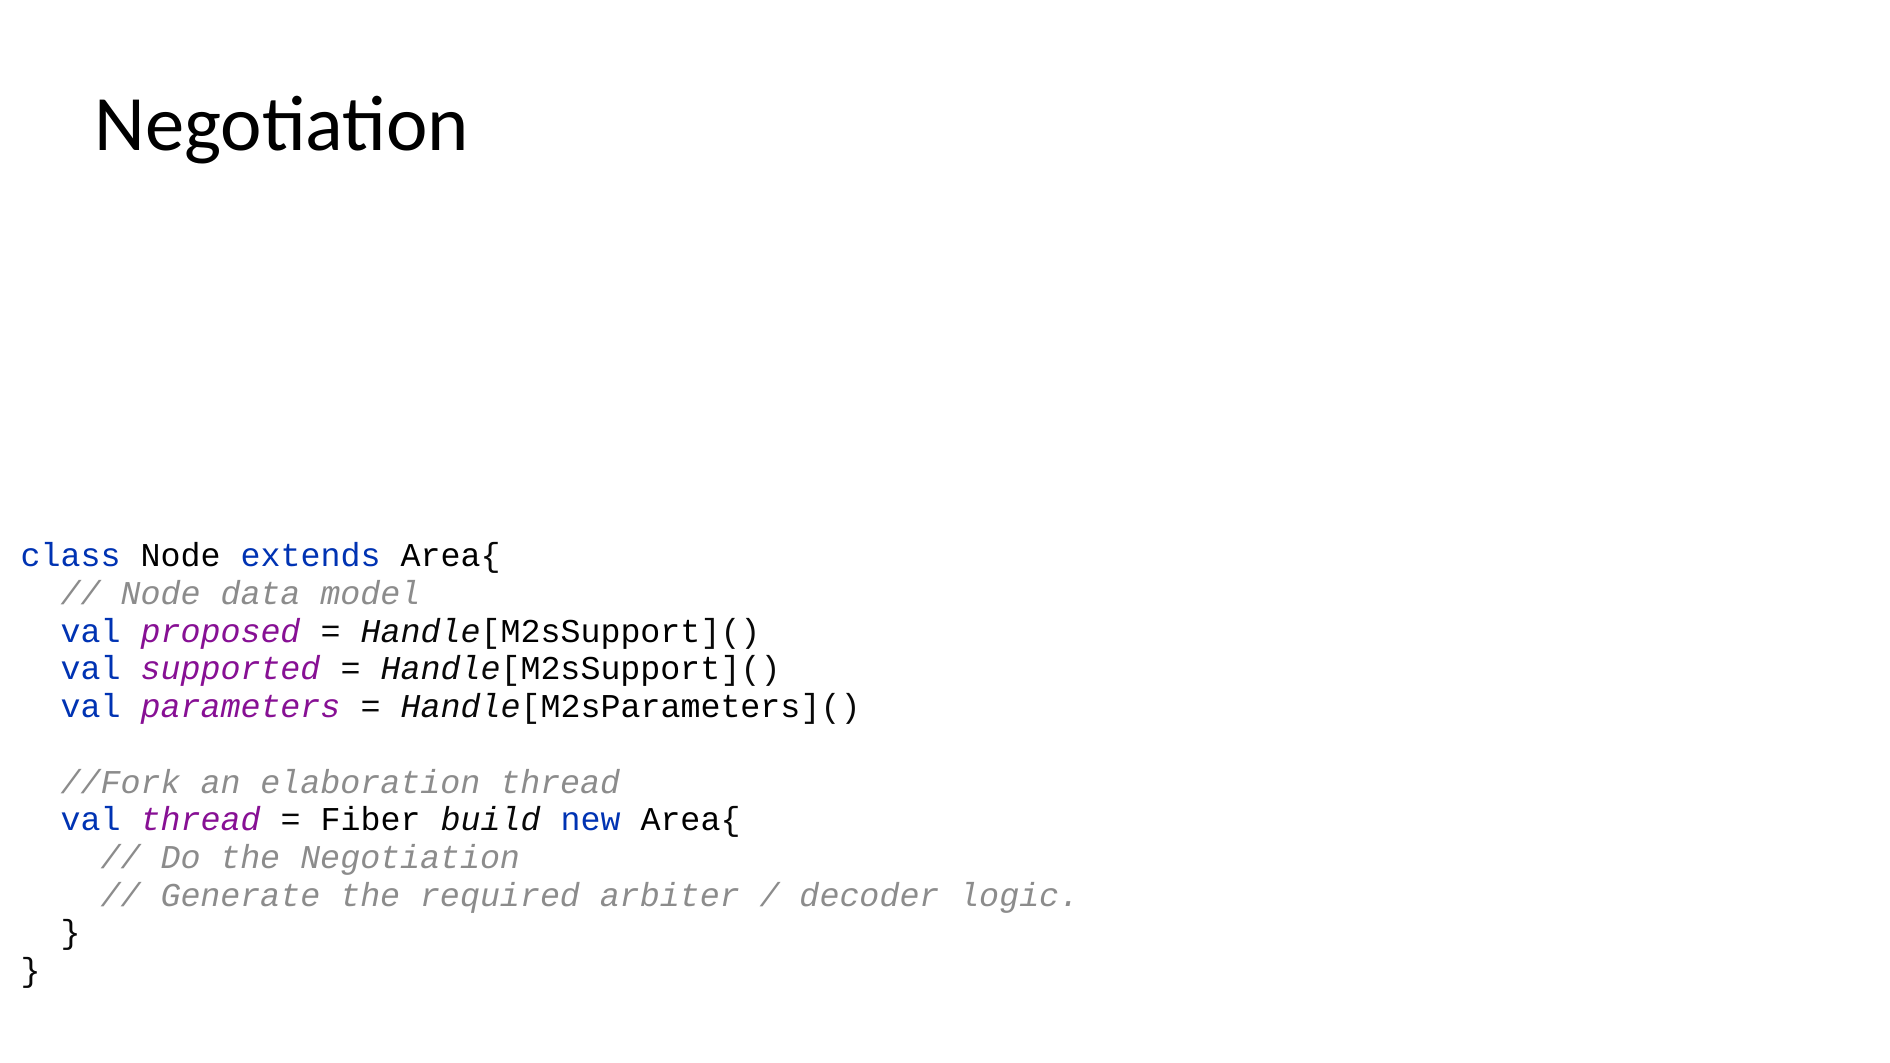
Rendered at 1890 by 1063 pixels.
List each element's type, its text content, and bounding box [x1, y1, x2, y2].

title Negotiation [94, 42, 1796, 220]
text_box class Node extends Area{ // Node data model val proposed = Handle[M2sSupport]() val supported = Handle[M2sSupport]() val parameters = Handle[M2sParameters]() //Fork an elaboration thread val thread = Fiber build new Area{ // Do the Negotiation // Generate the required arbiter / decoder logic. } } [5, 531, 1123, 1040]
